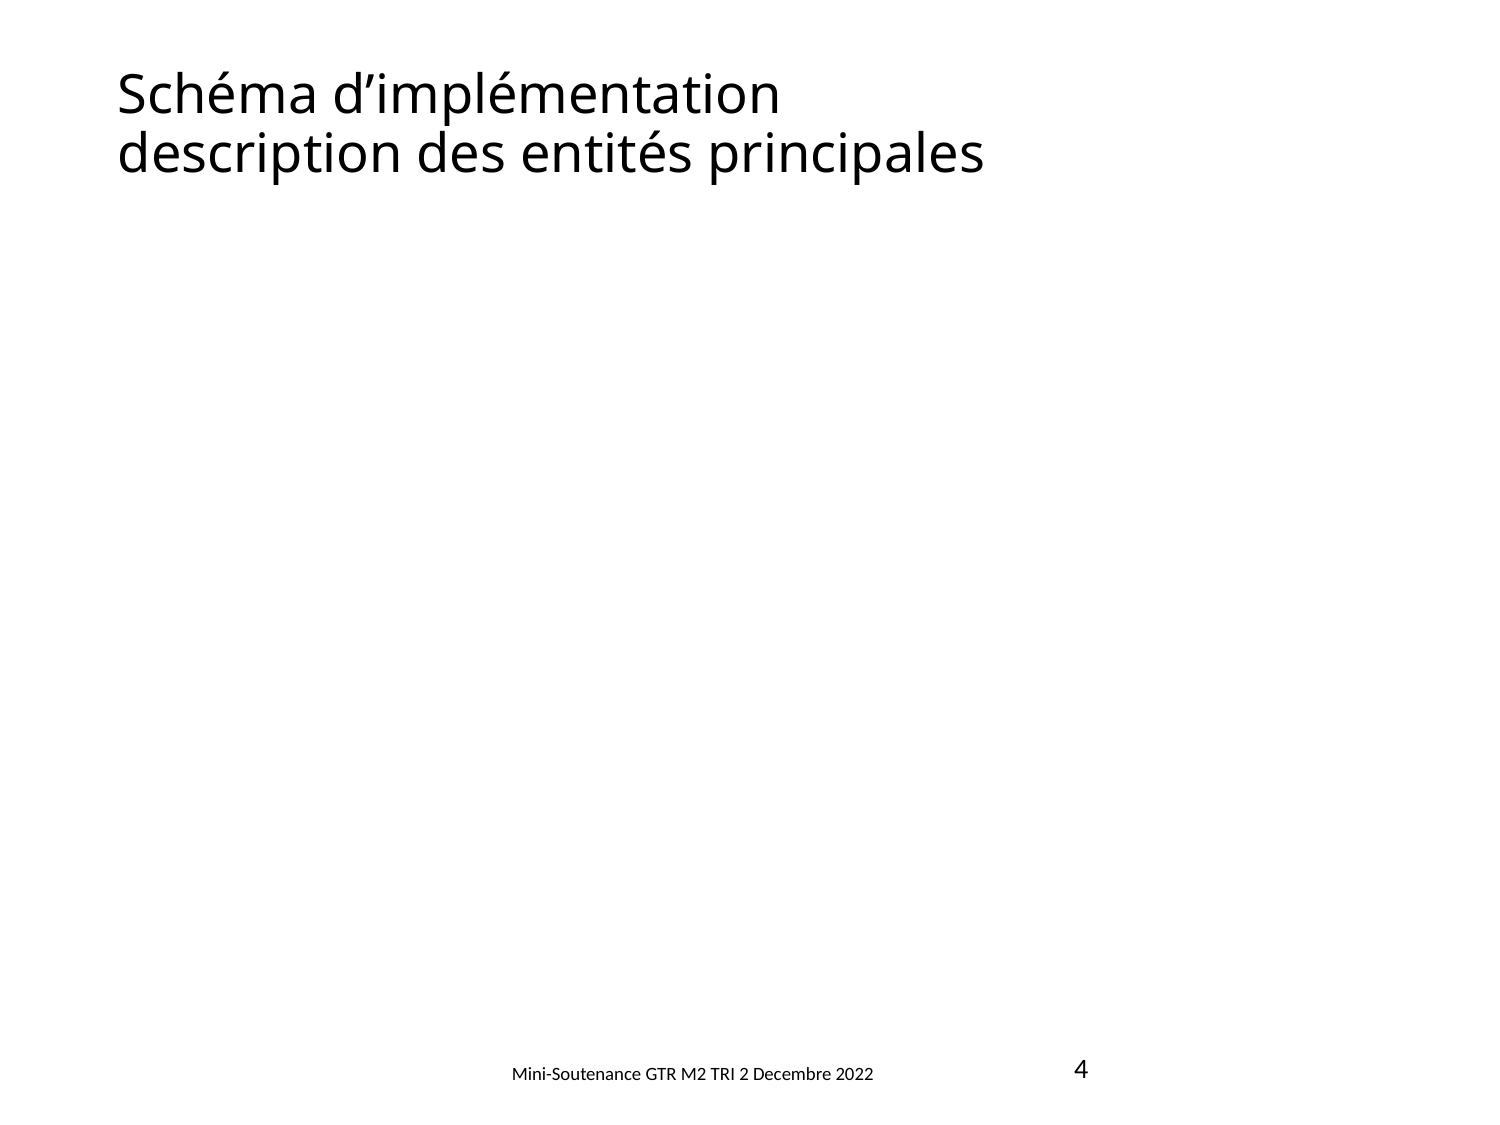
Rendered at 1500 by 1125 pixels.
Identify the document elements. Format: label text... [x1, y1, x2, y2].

title Schéma d’implémentation description des entités principales [103, 59, 1397, 192]
